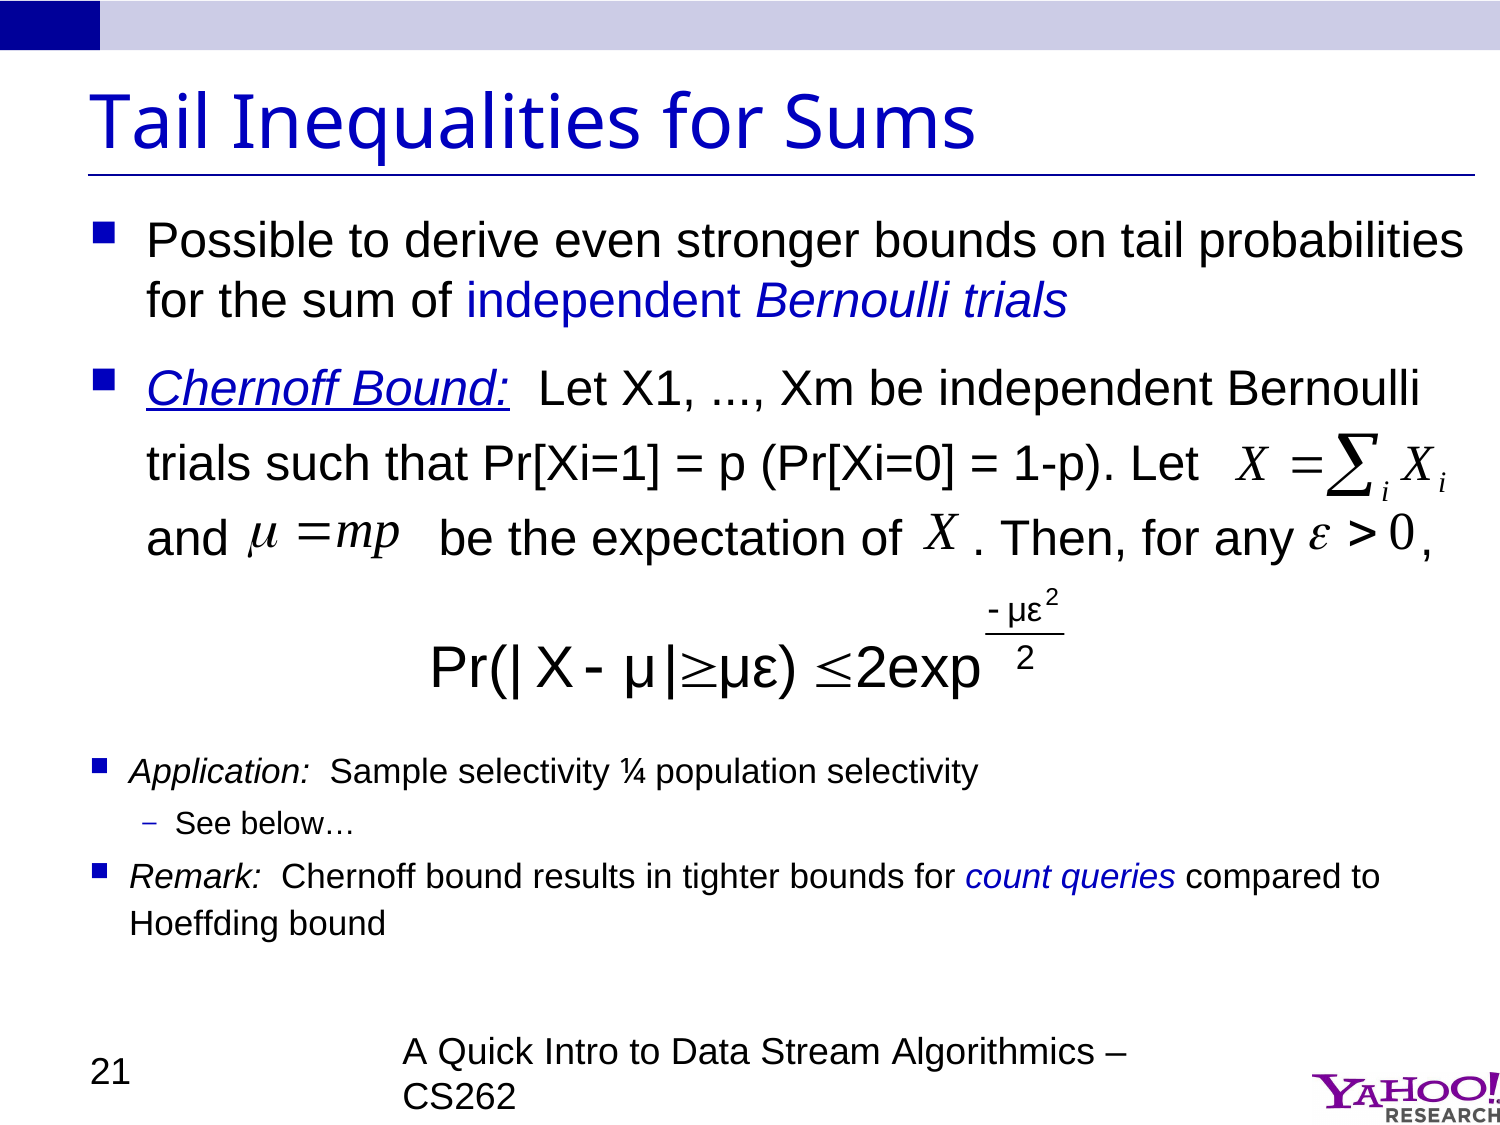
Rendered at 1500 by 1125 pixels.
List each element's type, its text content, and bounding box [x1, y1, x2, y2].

title Tail Inequalities for Sums [75, 50, 1263, 188]
chart [424, 575, 1078, 712]
chart [1224, 425, 1463, 563]
text_box Application: Sample selectivity ¼ population selectivity See below… Remark: Chernoff bound results in tighter bounds for count queries compared to Hoeffding bound [75, 737, 1500, 950]
chart [237, 512, 411, 571]
list Possible to derive even stronger bounds on tail probabilities for the sum of independent Bernoulli trials Chernoff Bound: Let X1, ..., Xm be independent Bernoulli trials such that Pr[Xi=1] = p (Pr[Xi=0] = 1-p). Let and be the expectation of . Then, for any , [75, 199, 1500, 737]
chart [912, 500, 976, 559]
picture [1312, 1072, 1500, 1125]
